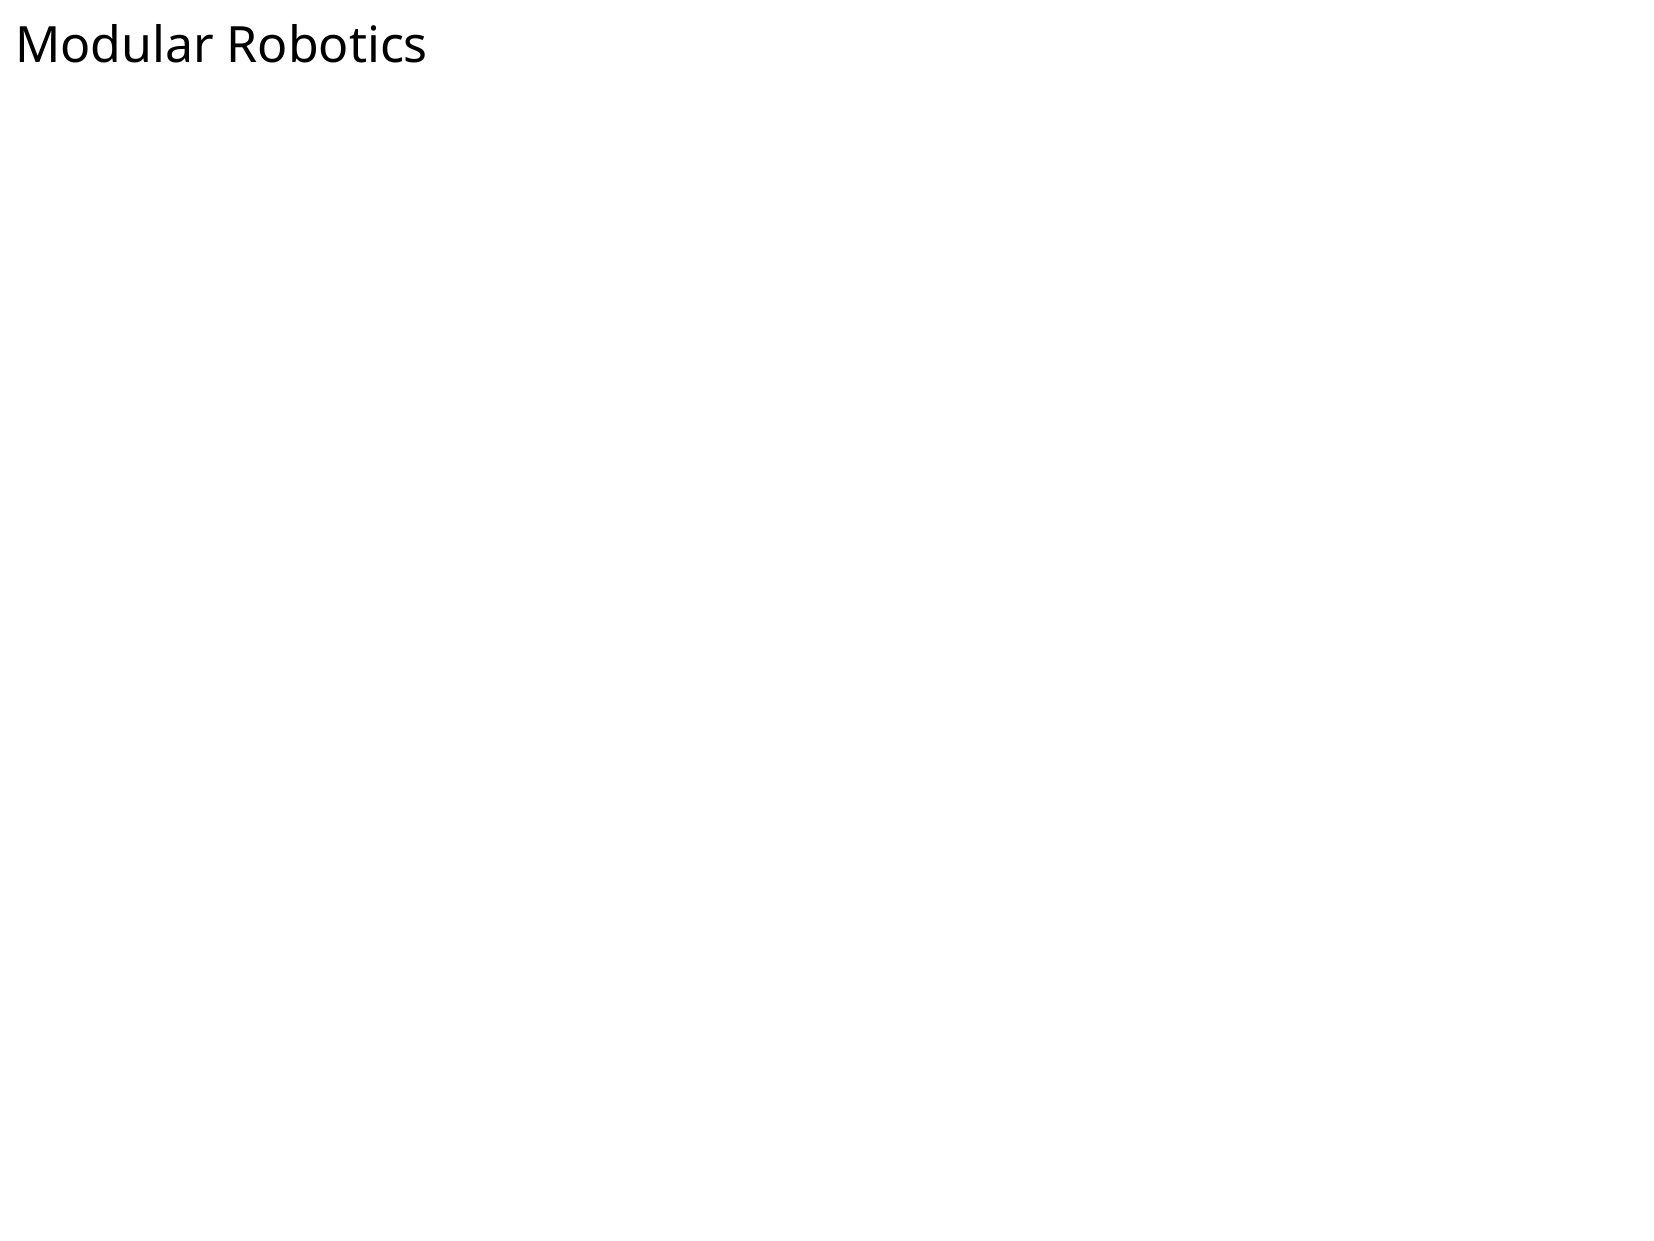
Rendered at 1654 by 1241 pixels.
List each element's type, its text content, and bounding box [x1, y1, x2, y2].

text_box Modular Robotics [0, 0, 1654, 88]
